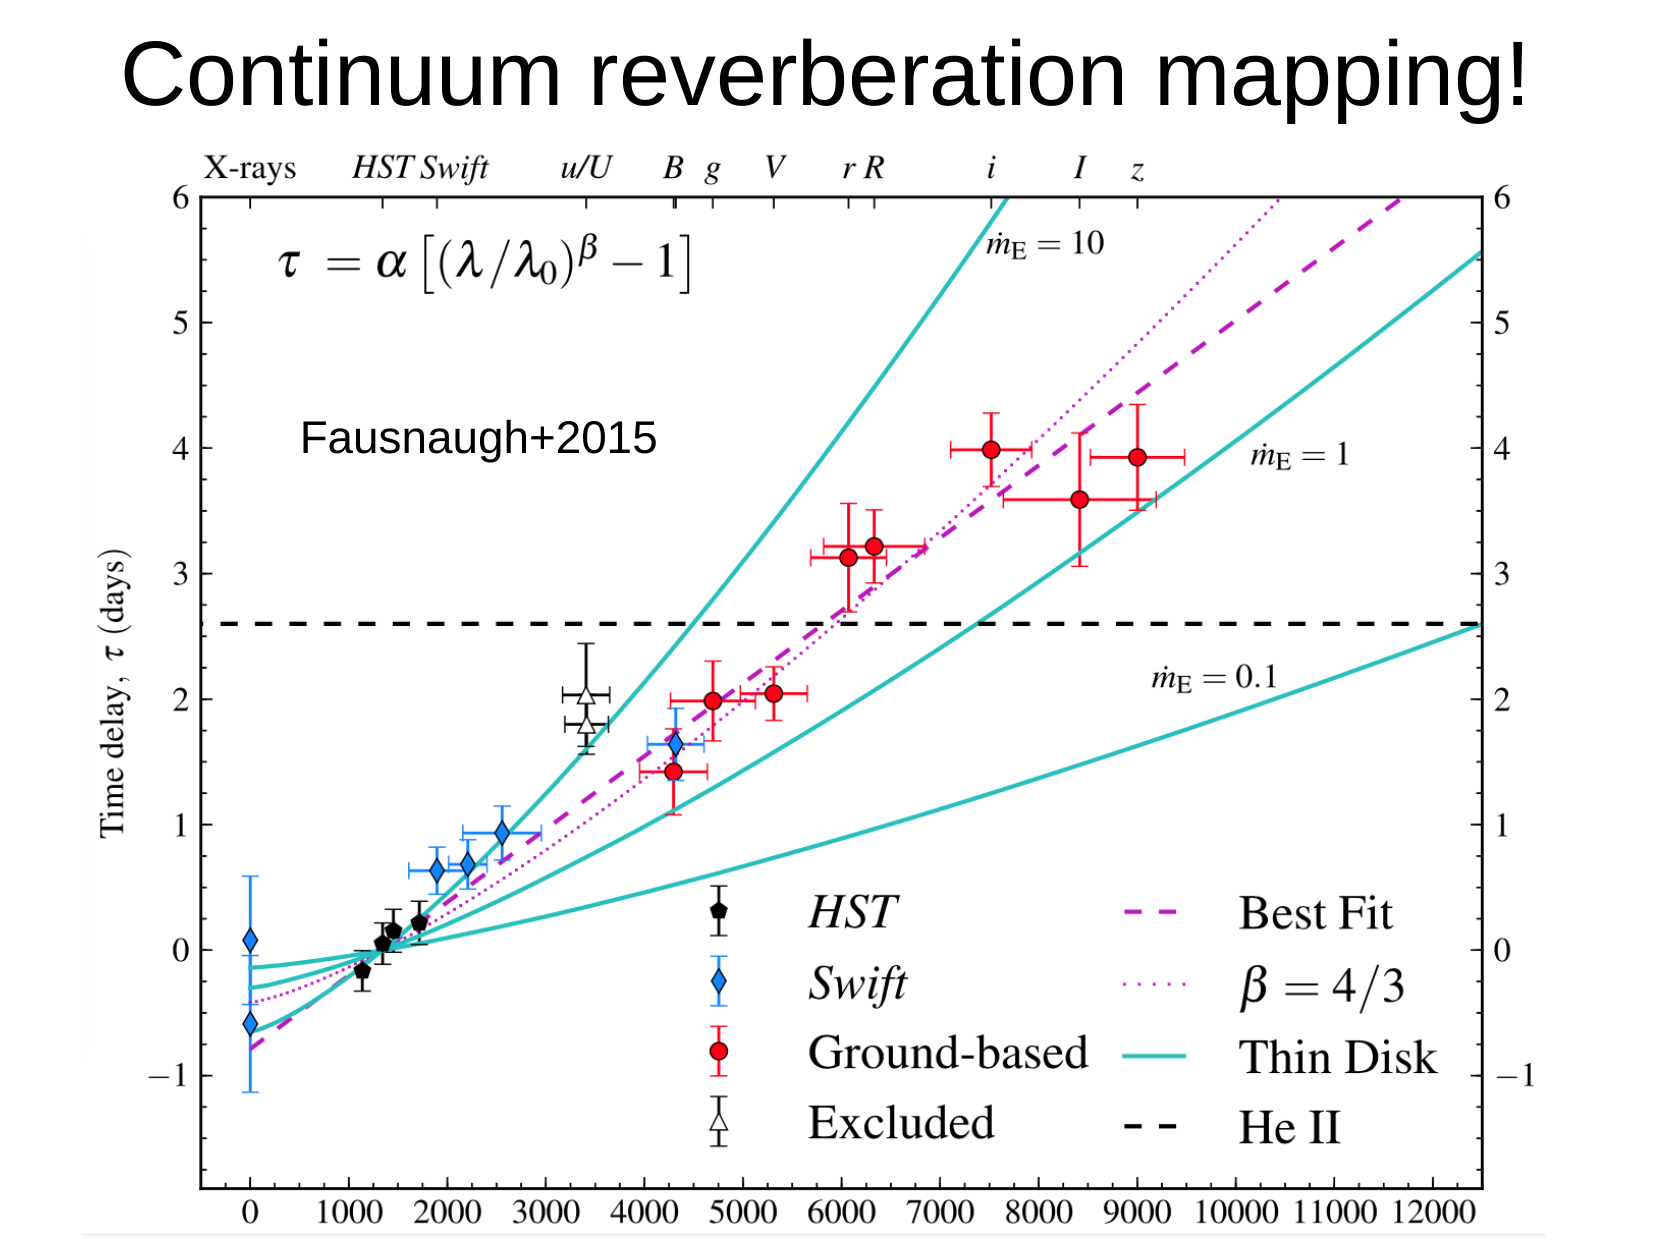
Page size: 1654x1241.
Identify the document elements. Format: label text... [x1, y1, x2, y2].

picture [82, 178, 1546, 1238]
title Continuum reverberation mapping! [82, 0, 1571, 178]
text_box Fausnaugh+2015 [285, 405, 673, 472]
